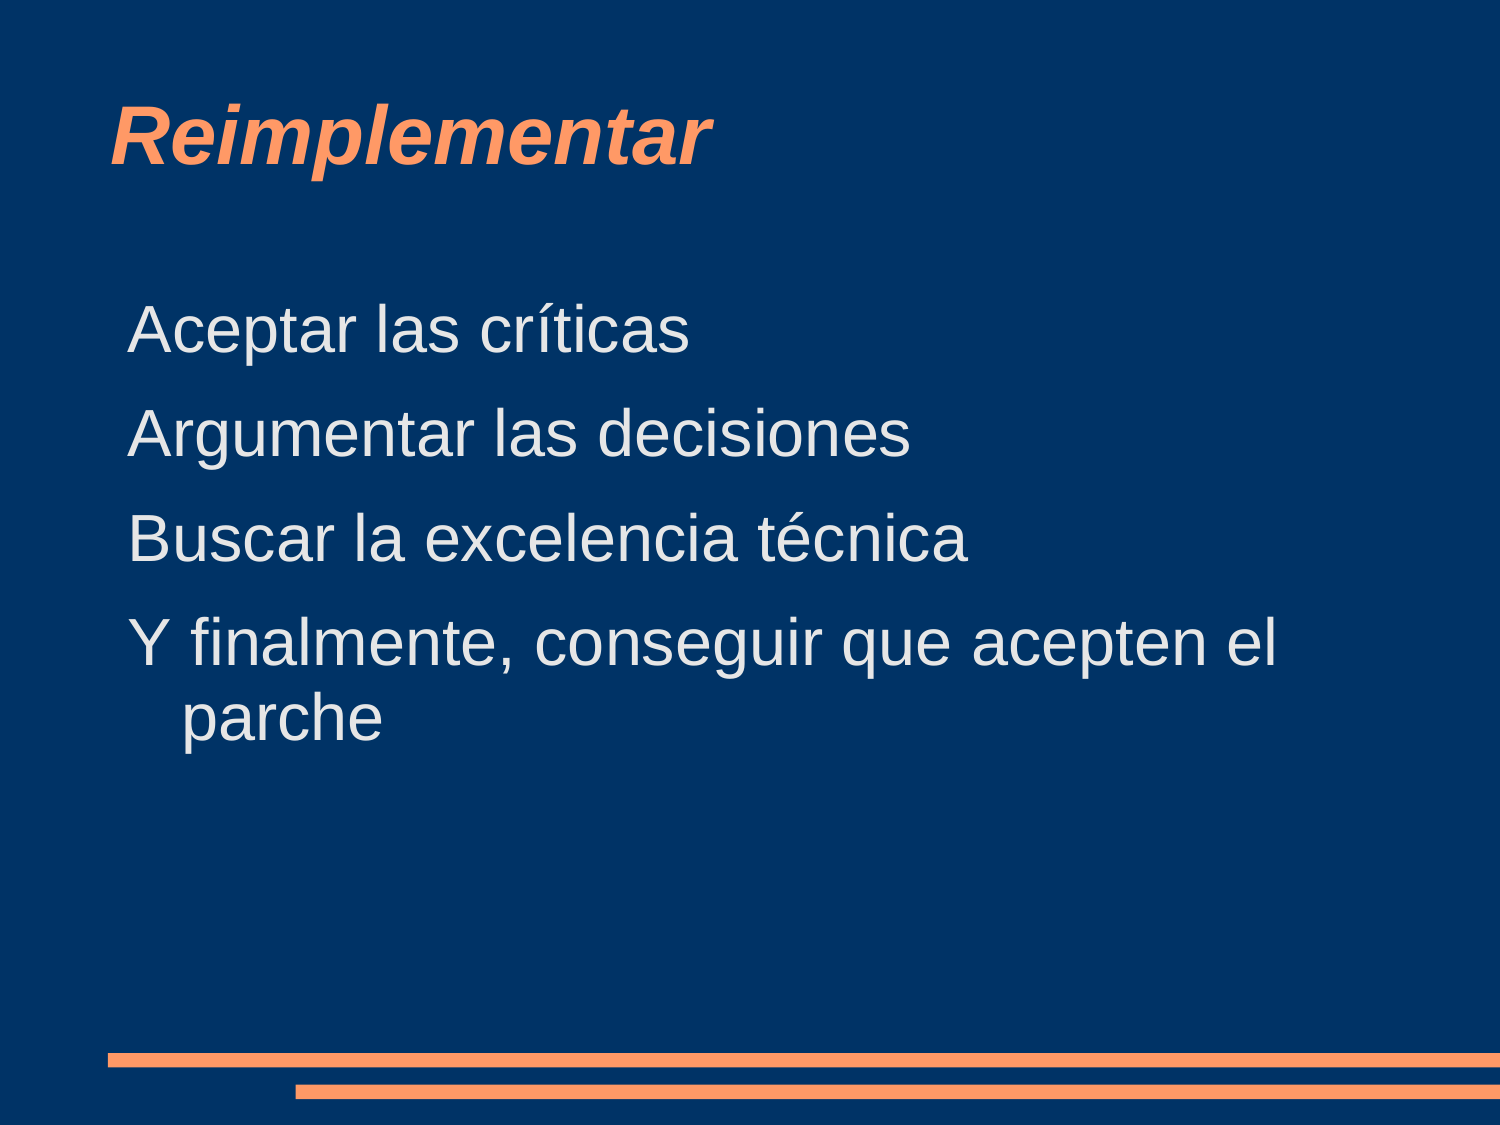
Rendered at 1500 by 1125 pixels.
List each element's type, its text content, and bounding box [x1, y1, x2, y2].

list Aceptar las críticas Argumentar las decisiones Buscar la excelencia técnica Y finalmente, conseguir que acepten el parche [110, 292, 1416, 1027]
title Reimplementar [110, 41, 1392, 230]
